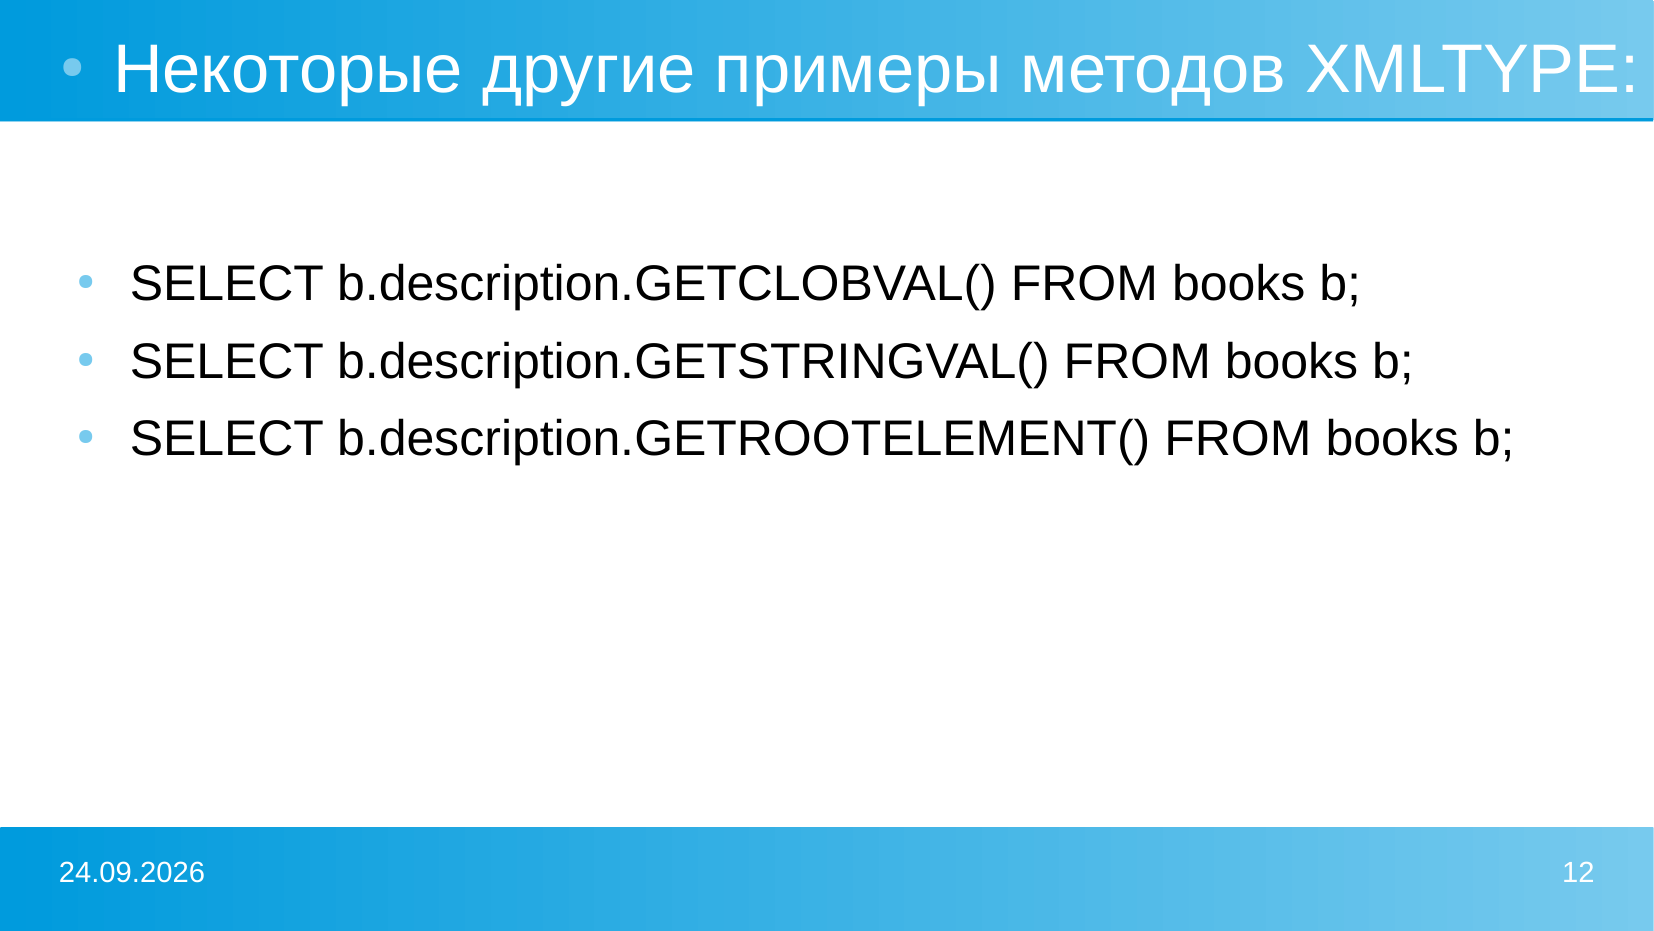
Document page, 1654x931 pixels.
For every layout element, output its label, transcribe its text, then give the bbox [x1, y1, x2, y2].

title Некоторые другие примеры методов XMLTYPE: [29, 0, 1654, 146]
list SELECT b.description.GETCLOBVAL() FROM books b; SELECT b.description.GETSTRINGVAL() FROM books b; SELECT b.description.GETROOTELEMENT() FROM books b; [59, 177, 1595, 768]
